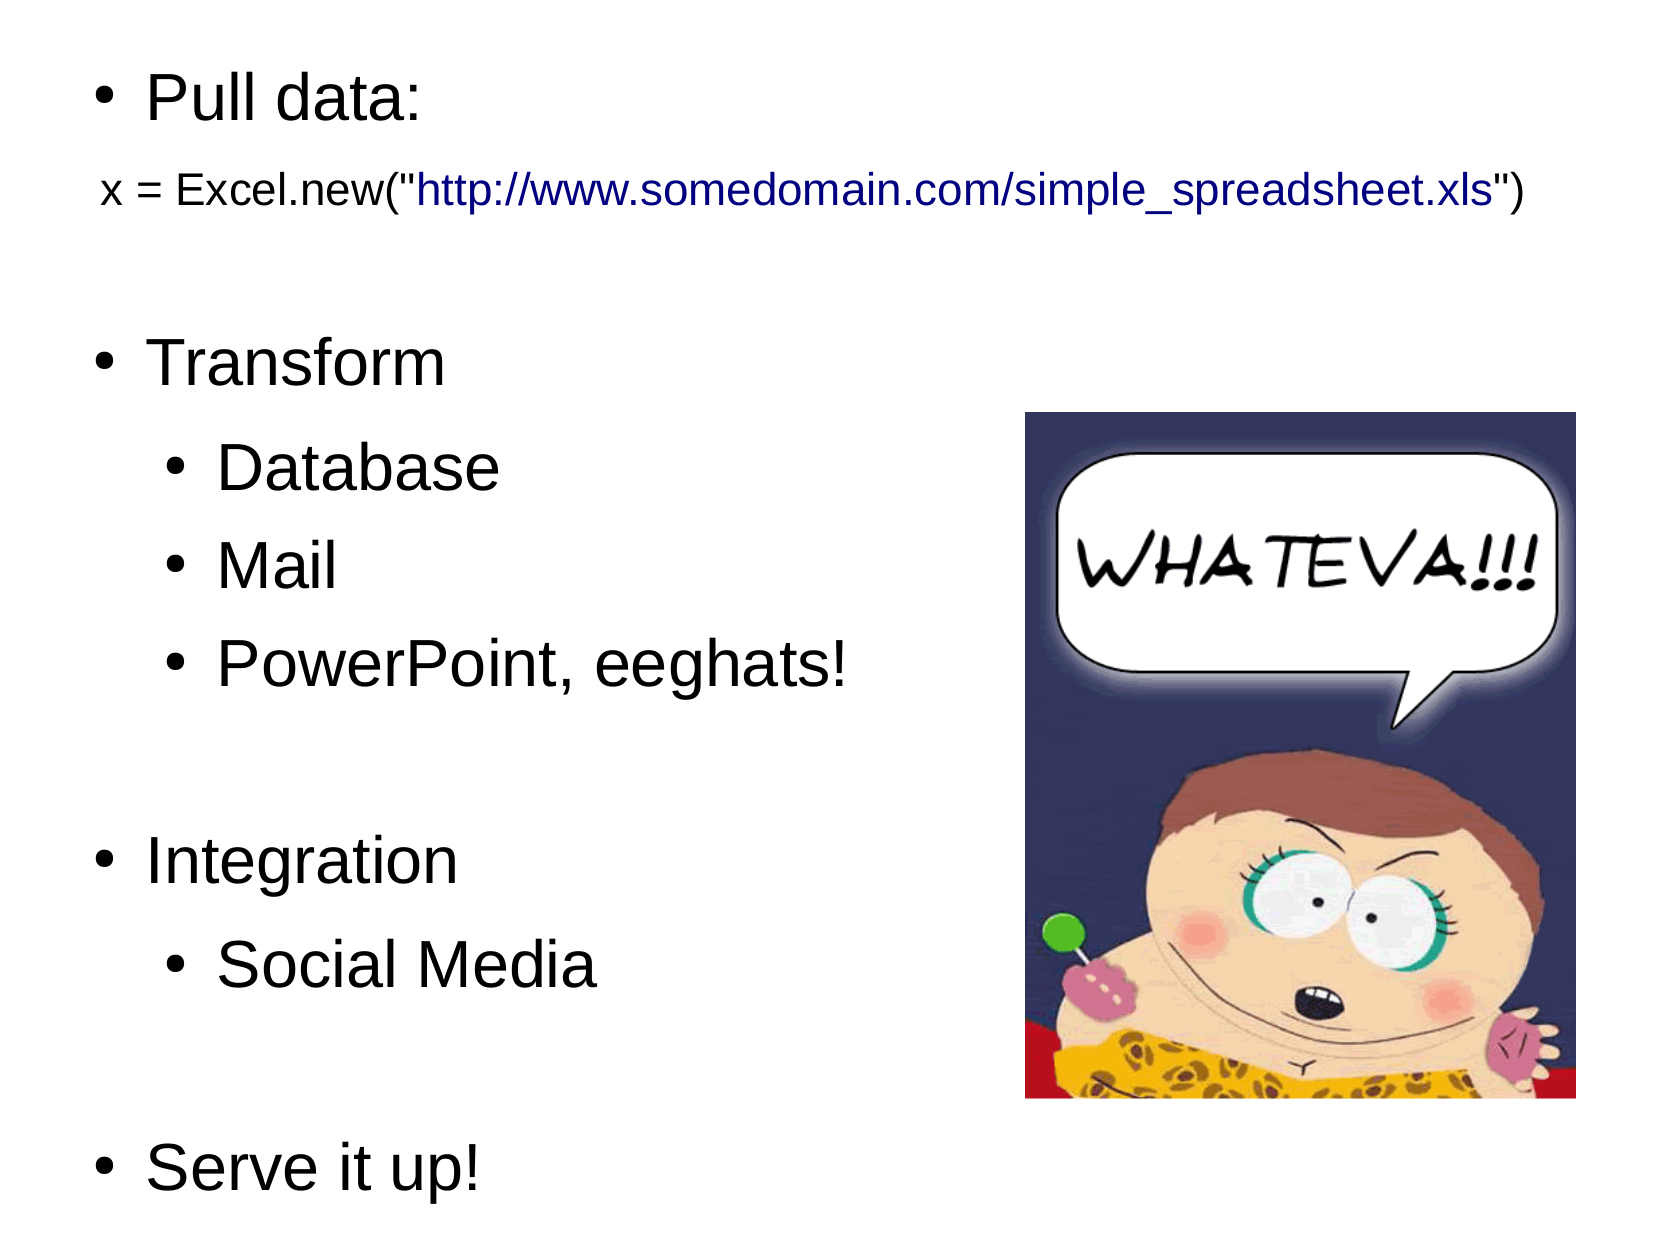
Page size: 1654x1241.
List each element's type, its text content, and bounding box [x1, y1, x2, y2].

list Pull data: x = Excel.new("http://www.somedomain.com/simple_spreadsheet.xls") Transform Database Mail PowerPoint, eeghats! Integration Social Media Serve it up! [75, 59, 1564, 1201]
picture [1025, 412, 1576, 1100]
